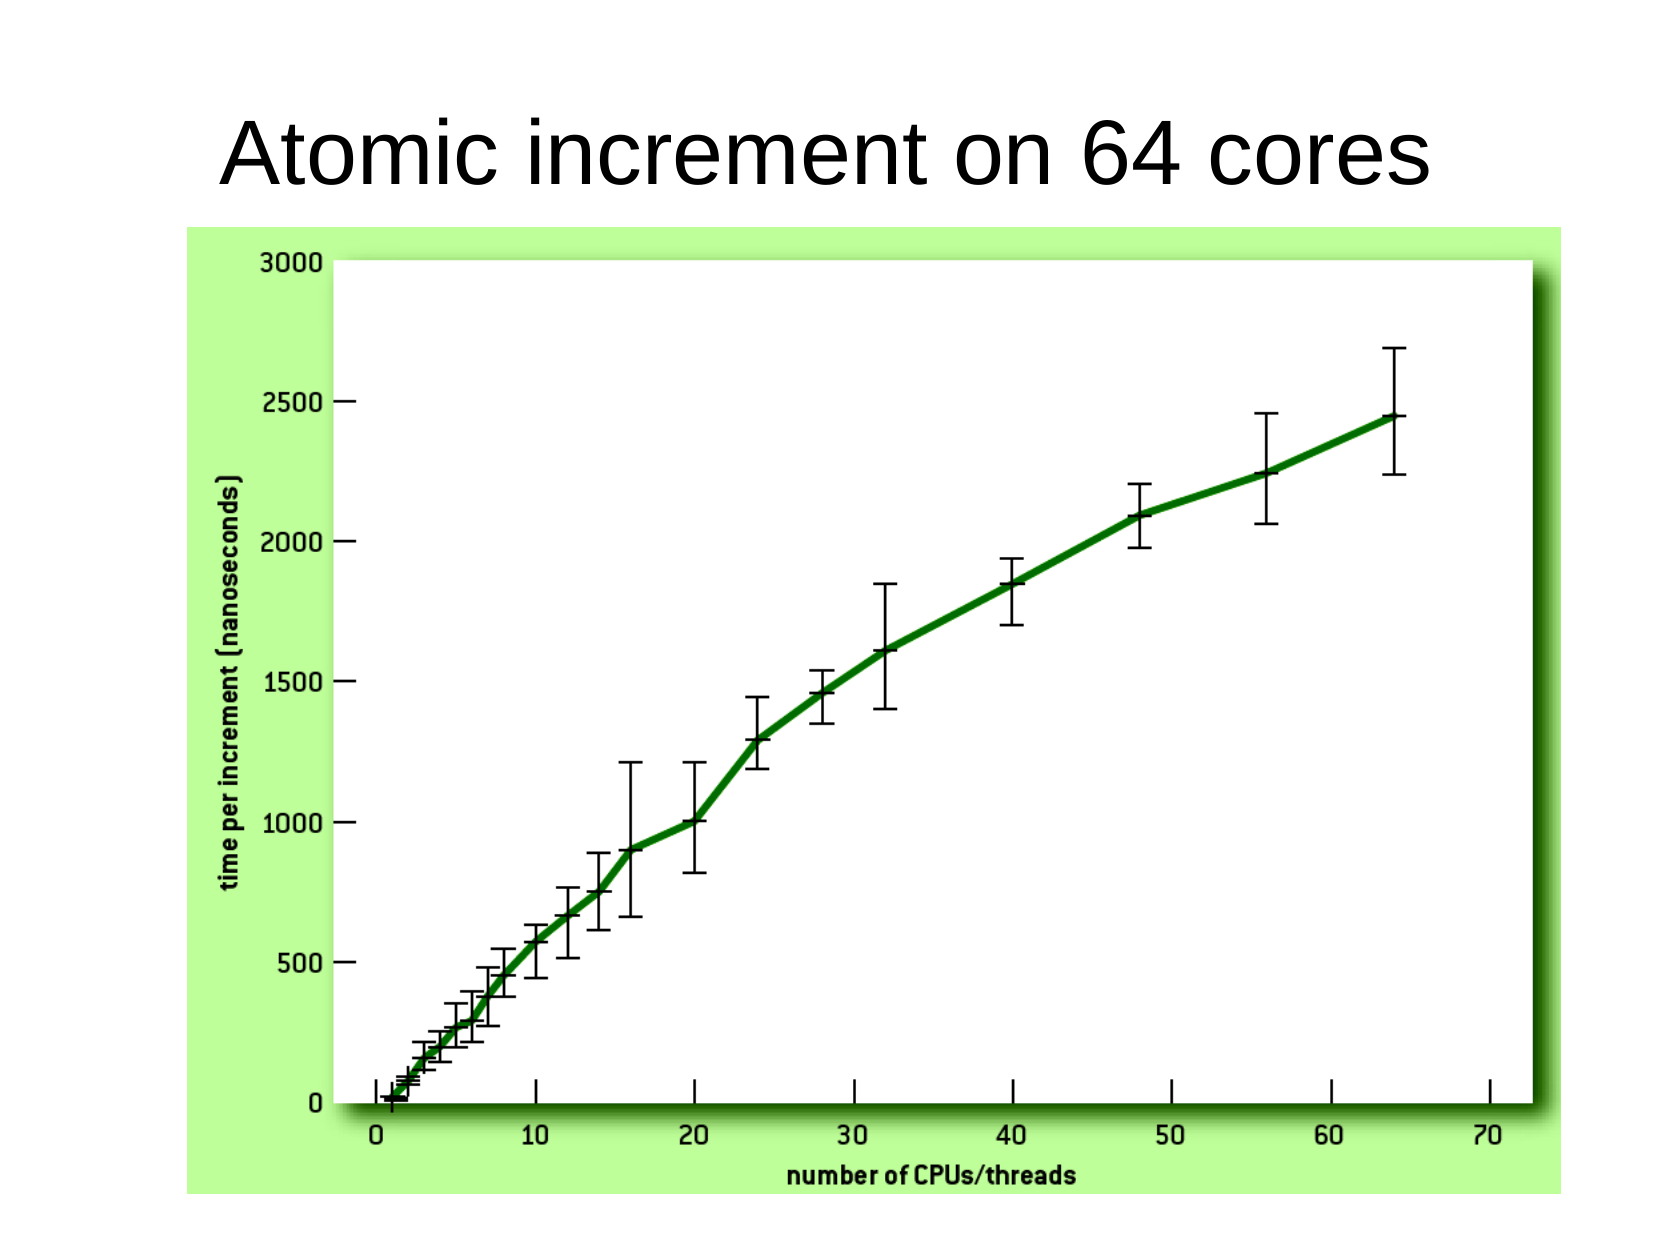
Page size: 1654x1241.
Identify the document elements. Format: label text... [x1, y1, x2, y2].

title Atomic increment on 64 cores [82, 49, 1571, 257]
picture [187, 227, 1561, 1194]
